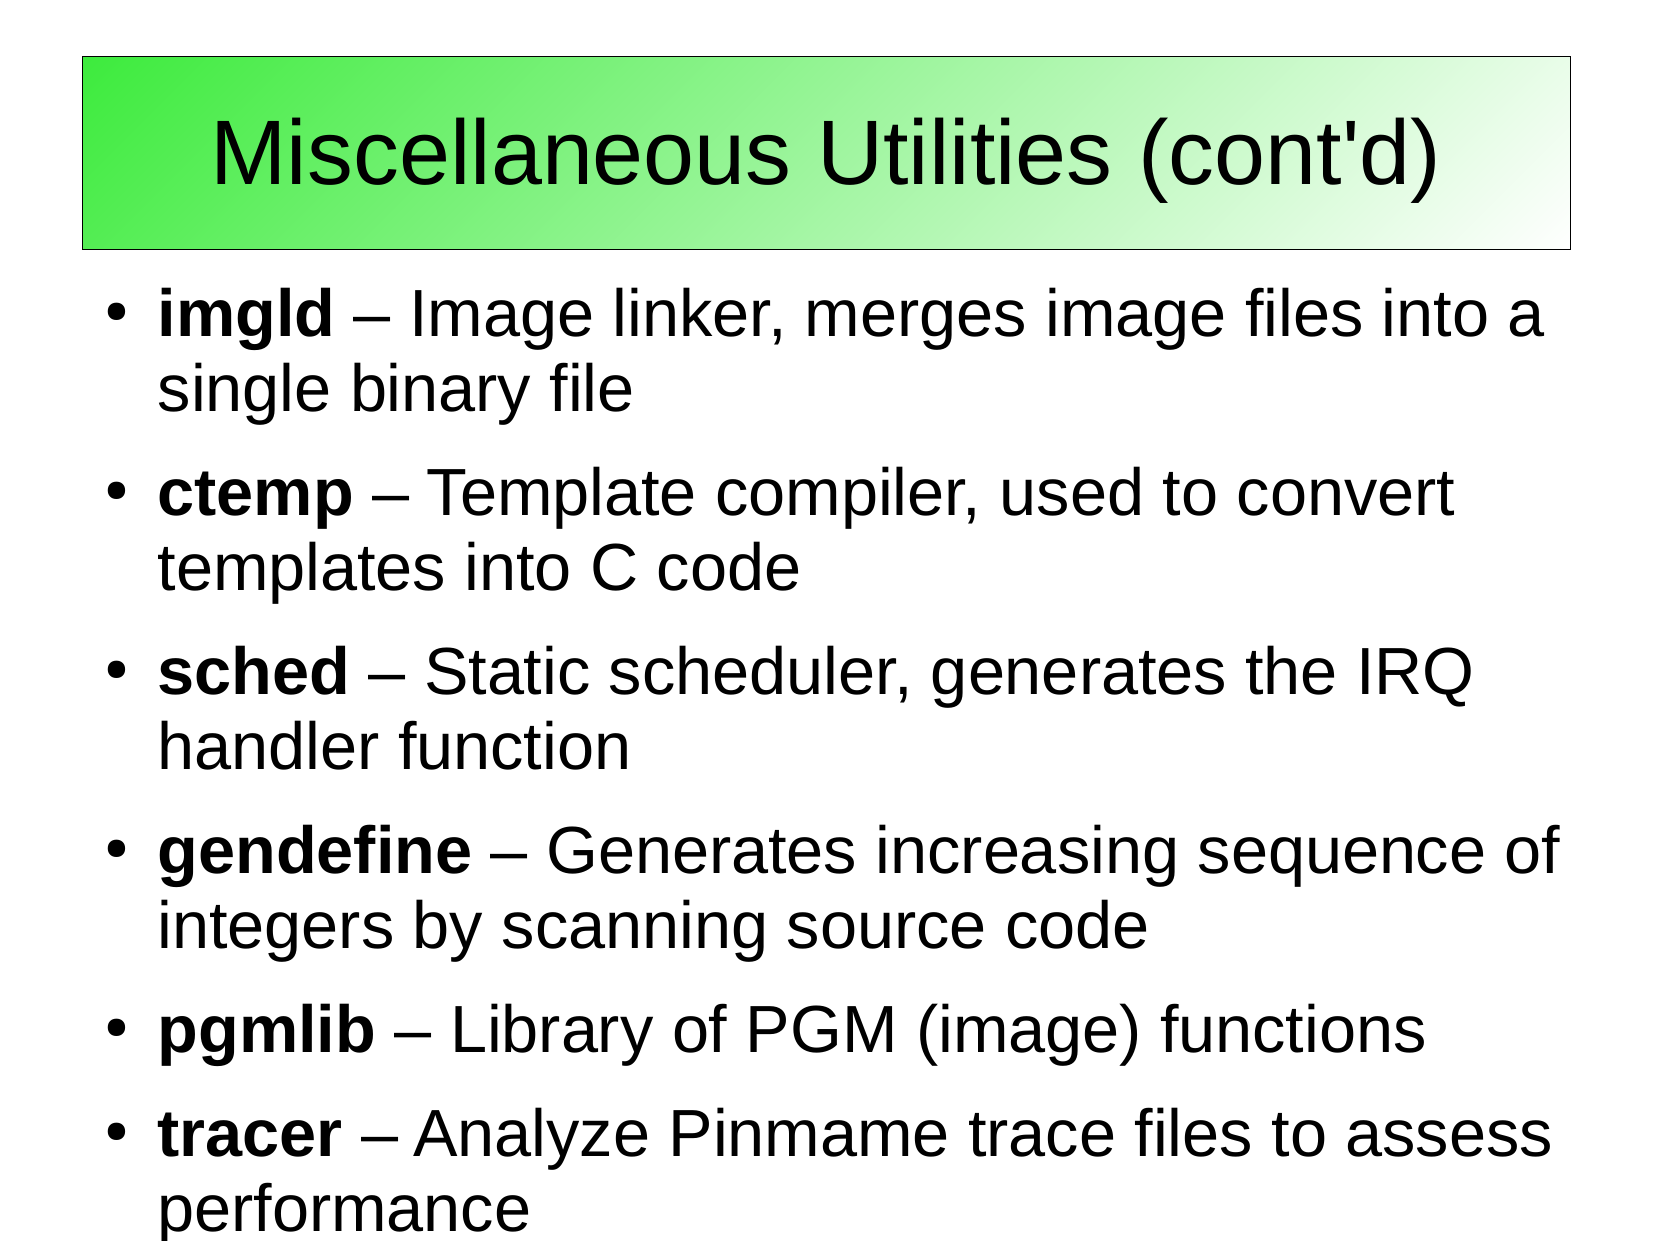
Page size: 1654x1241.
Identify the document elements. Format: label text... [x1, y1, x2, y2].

list imgld – Image linker, merges image files into a single binary file ctemp – Template compiler, used to convert templates into C code sched – Static scheduler, generates the IRQ handler function gendefine – Generates increasing sequence of integers by scanning source code pgmlib – Library of PGM (image) functions tracer – Analyze Pinmame trace files to assess performance [86, 275, 1576, 1241]
title Miscellaneous Utilities (cont'd) [82, 56, 1571, 250]
